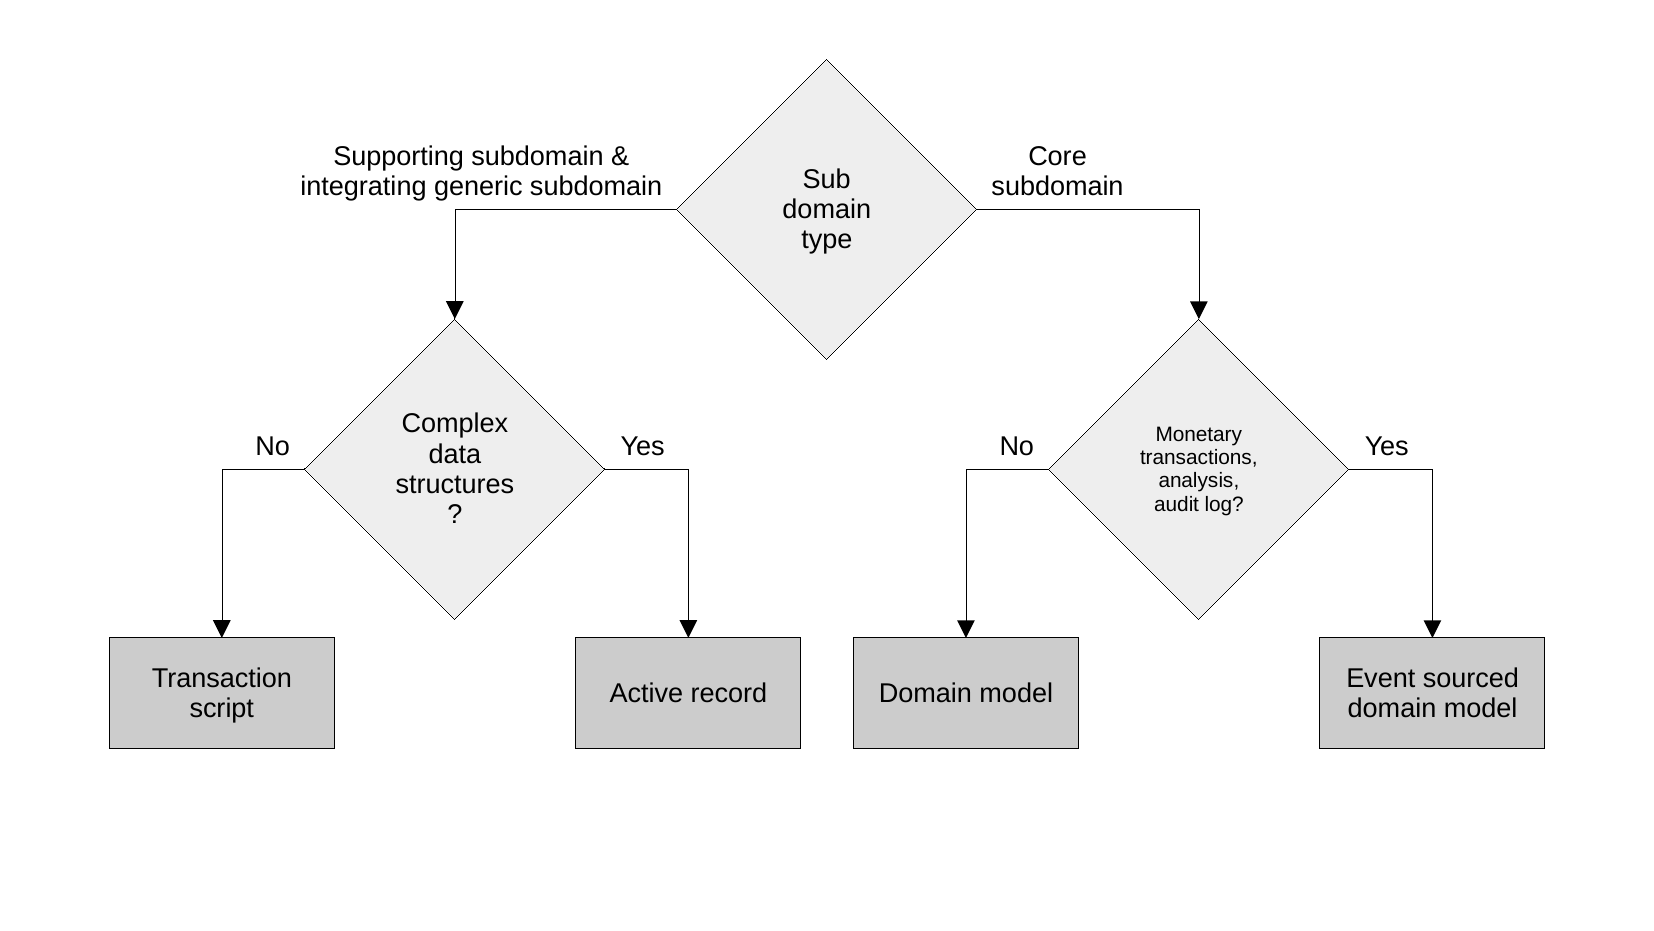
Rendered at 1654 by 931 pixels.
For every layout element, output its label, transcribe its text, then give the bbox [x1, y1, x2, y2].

text_box Active record [575, 637, 801, 749]
text_box Monetary transactions, analysis, audit log? [1049, 319, 1349, 620]
text_box Sub domain type [677, 59, 976, 360]
text_box Domain model [853, 637, 1079, 749]
text_box Supporting subdomain & integrating generic subdomain [285, 133, 677, 210]
text_box Event sourced domain model [1319, 637, 1545, 749]
text_box No [240, 423, 305, 469]
text_box [75, 31, 1576, 782]
text_box Core subdomain [976, 133, 1139, 210]
text_box No [984, 423, 1049, 470]
text_box Complex data structures? [305, 319, 605, 620]
text_box Yes [1350, 423, 1424, 470]
text_box Transaction script [109, 637, 335, 749]
text_box Yes [605, 423, 680, 469]
